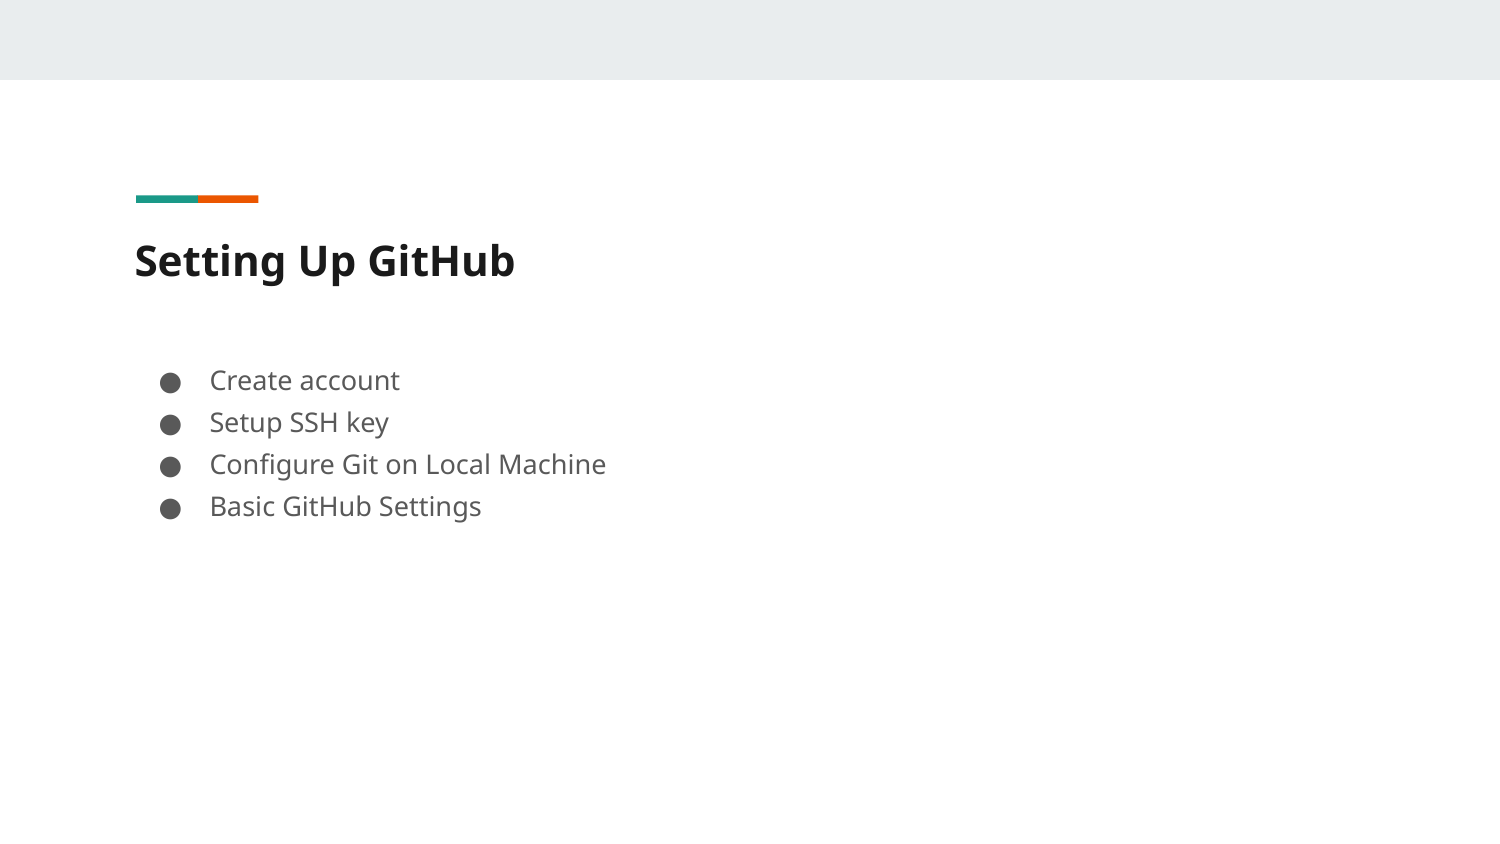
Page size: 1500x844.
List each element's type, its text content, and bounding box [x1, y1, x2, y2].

title Setting Up GitHub [119, 216, 1381, 305]
list Create account Setup SSH key Configure Git on Local Machine Basic GitHub Settings [119, 341, 1381, 712]
